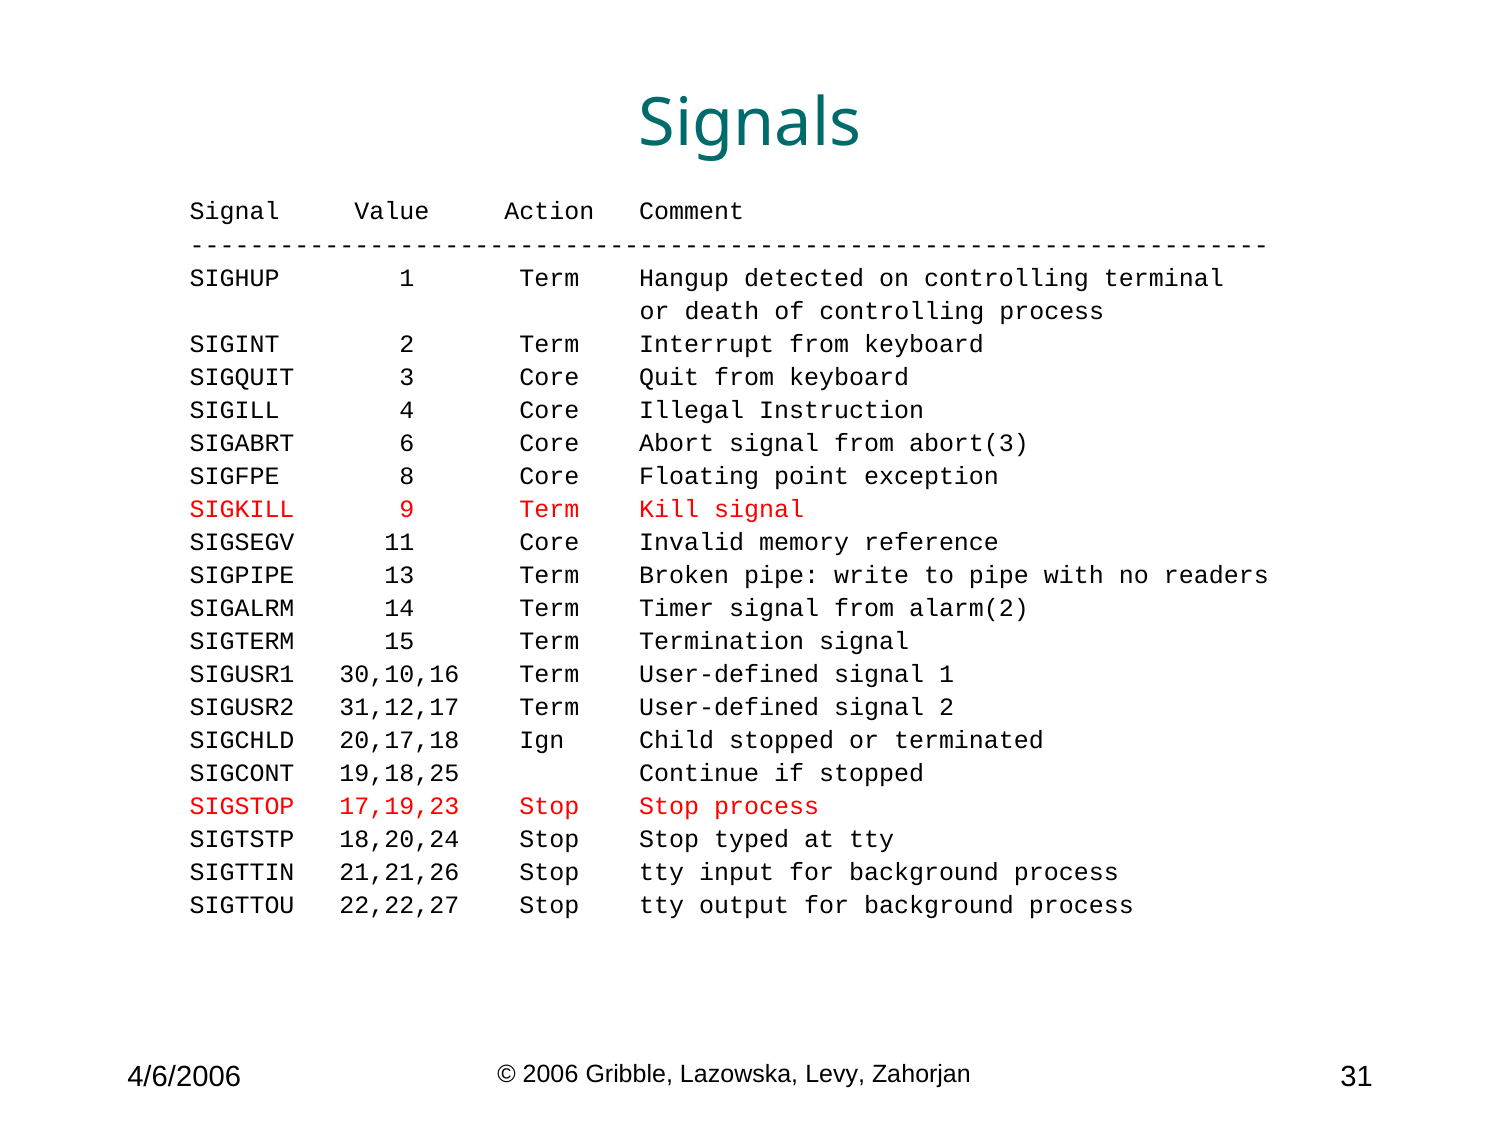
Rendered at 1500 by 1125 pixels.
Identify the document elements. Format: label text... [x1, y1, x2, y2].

text_box Signal Value Action Comment ------------------------------------------------------------------------ SIGHUP 1 Term Hangup detected on controlling terminal or death of controlling process SIGINT 2 Term Interrupt from keyboard SIGQUIT 3 Core Quit from keyboard SIGILL 4 Core Illegal Instruction SIGABRT 6 Core Abort signal from abort(3) SIGFPE 8 Core Floating point exception SIGKILL 9 Term Kill signal SIGSEGV 11 Core Invalid memory reference SIGPIPE 13 Term Broken pipe: write to pipe with no readers SIGALRM 14 Term Timer signal from alarm(2) SIGTERM 15 Term Termination signal SIGUSR1 30,10,16 Term User-defined signal 1 SIGUSR2 31,12,17 Term User-defined signal 2 SIGCHLD 20,17,18 Ign Child stopped or terminated SIGCONT 19,18,25 Continue if stopped SIGSTOP 17,19,23 Stop Stop process SIGTSTP 18,20,24 Stop Stop typed at tty SIGTTIN 21,21,26 Stop tty input for background process SIGTTOU 22,22,27 Stop tty output for background process [99, 187, 1426, 927]
title Signals [112, 62, 1388, 175]
